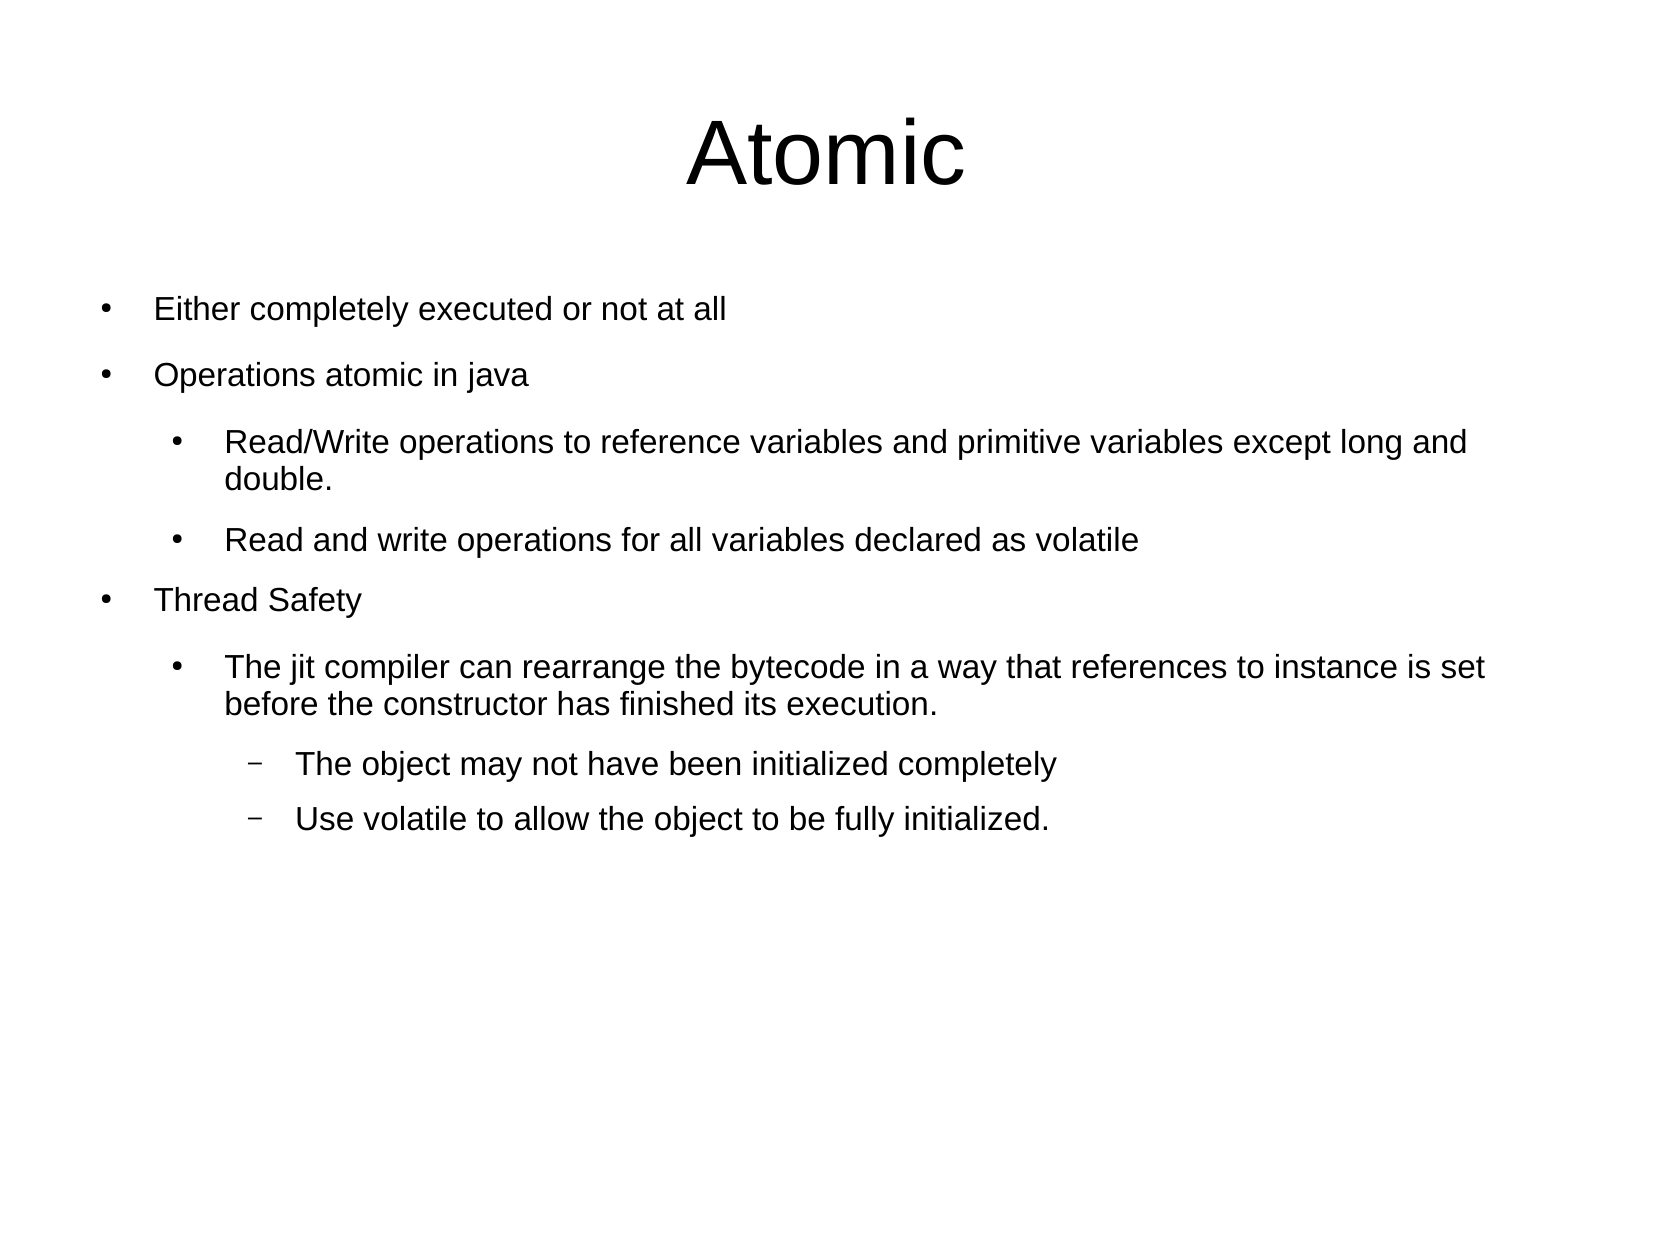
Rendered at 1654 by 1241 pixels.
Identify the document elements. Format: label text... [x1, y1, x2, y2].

list Either completely executed or not at all Operations atomic in java Read/Write operations to reference variables and primitive variables except long and double. Read and write operations for all variables declared as volatile Thread Safety The jit compiler can rearrange the bytecode in a way that references to instance is set before the constructor has finished its execution. The object may not have been initialized completely Use volatile to allow the object to be fully initialized. [82, 290, 1571, 1010]
title Atomic [82, 49, 1571, 257]
